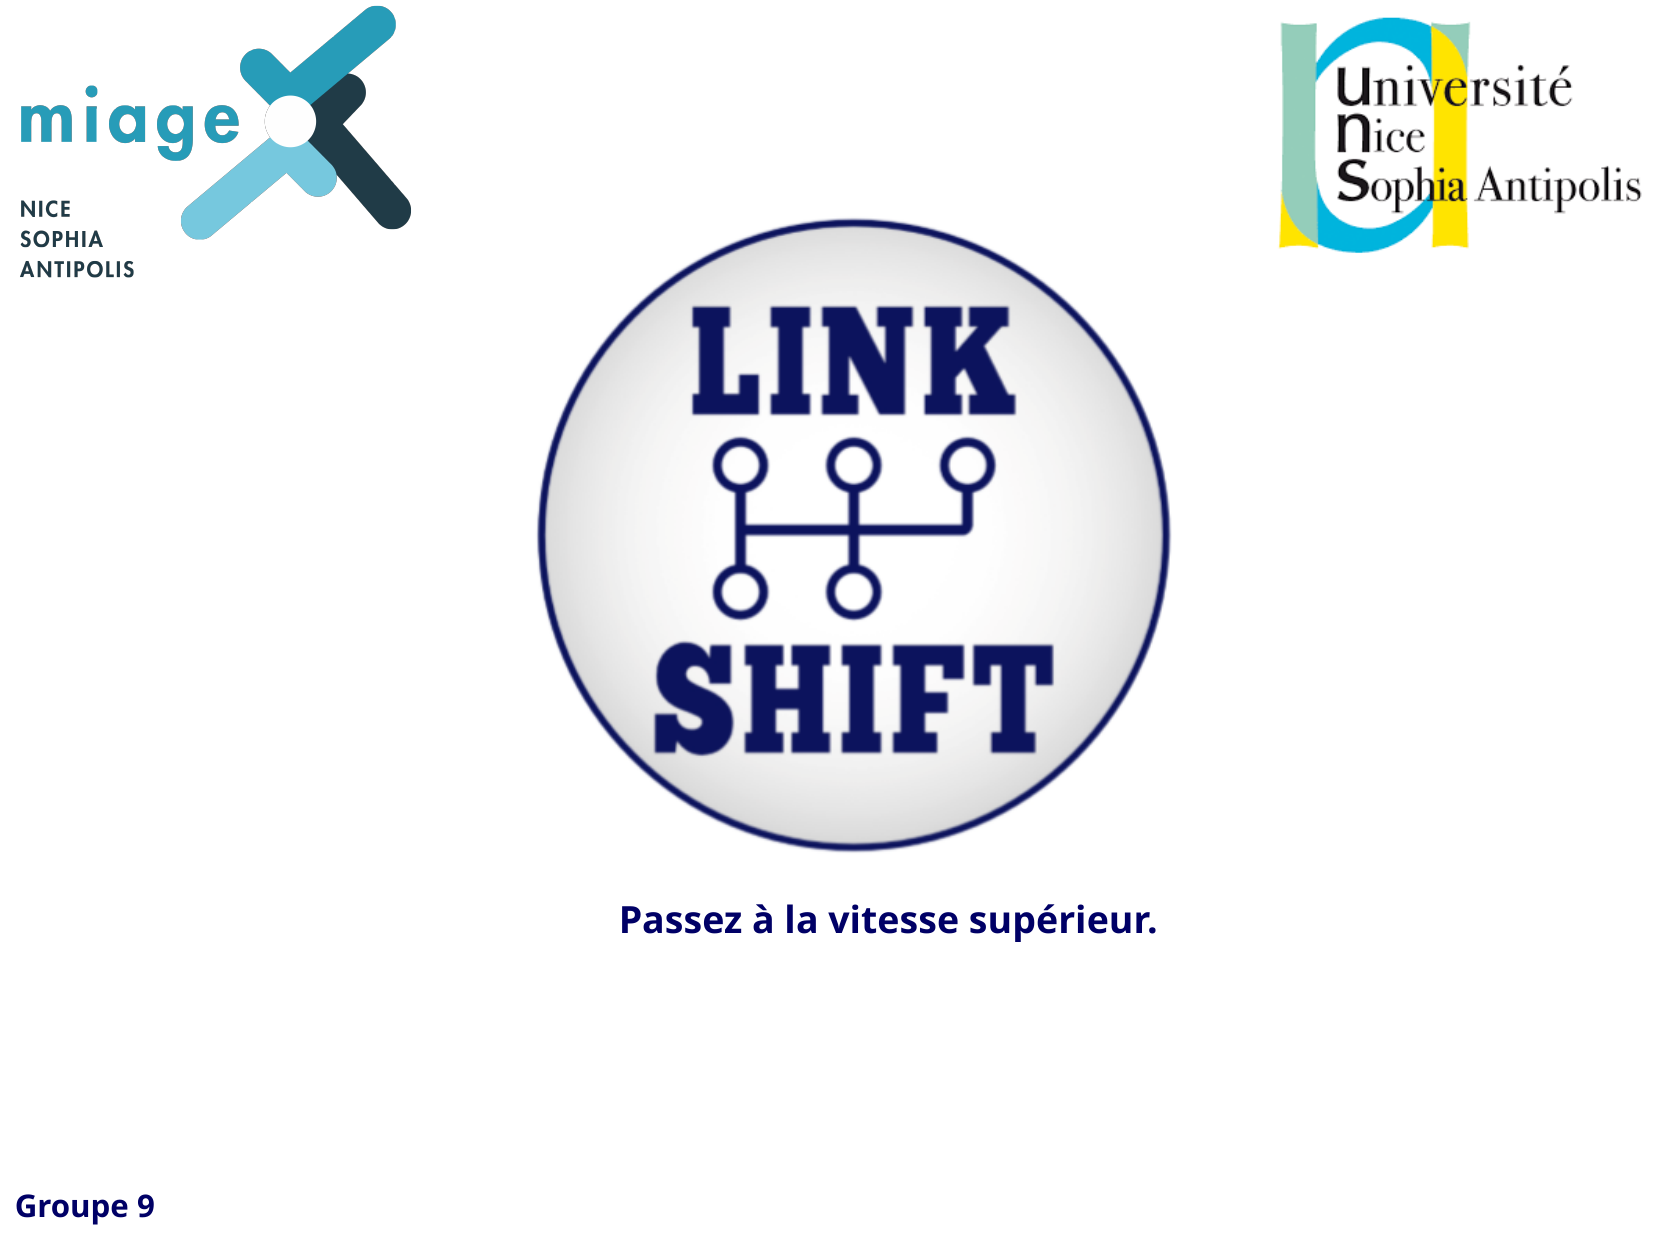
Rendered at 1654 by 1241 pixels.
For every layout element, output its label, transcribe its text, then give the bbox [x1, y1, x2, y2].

text_box Groupe 9 [0, 1176, 213, 1241]
picture [0, 0, 1654, 922]
text_box Passez à la vitesse supérieur. [594, 885, 1292, 946]
